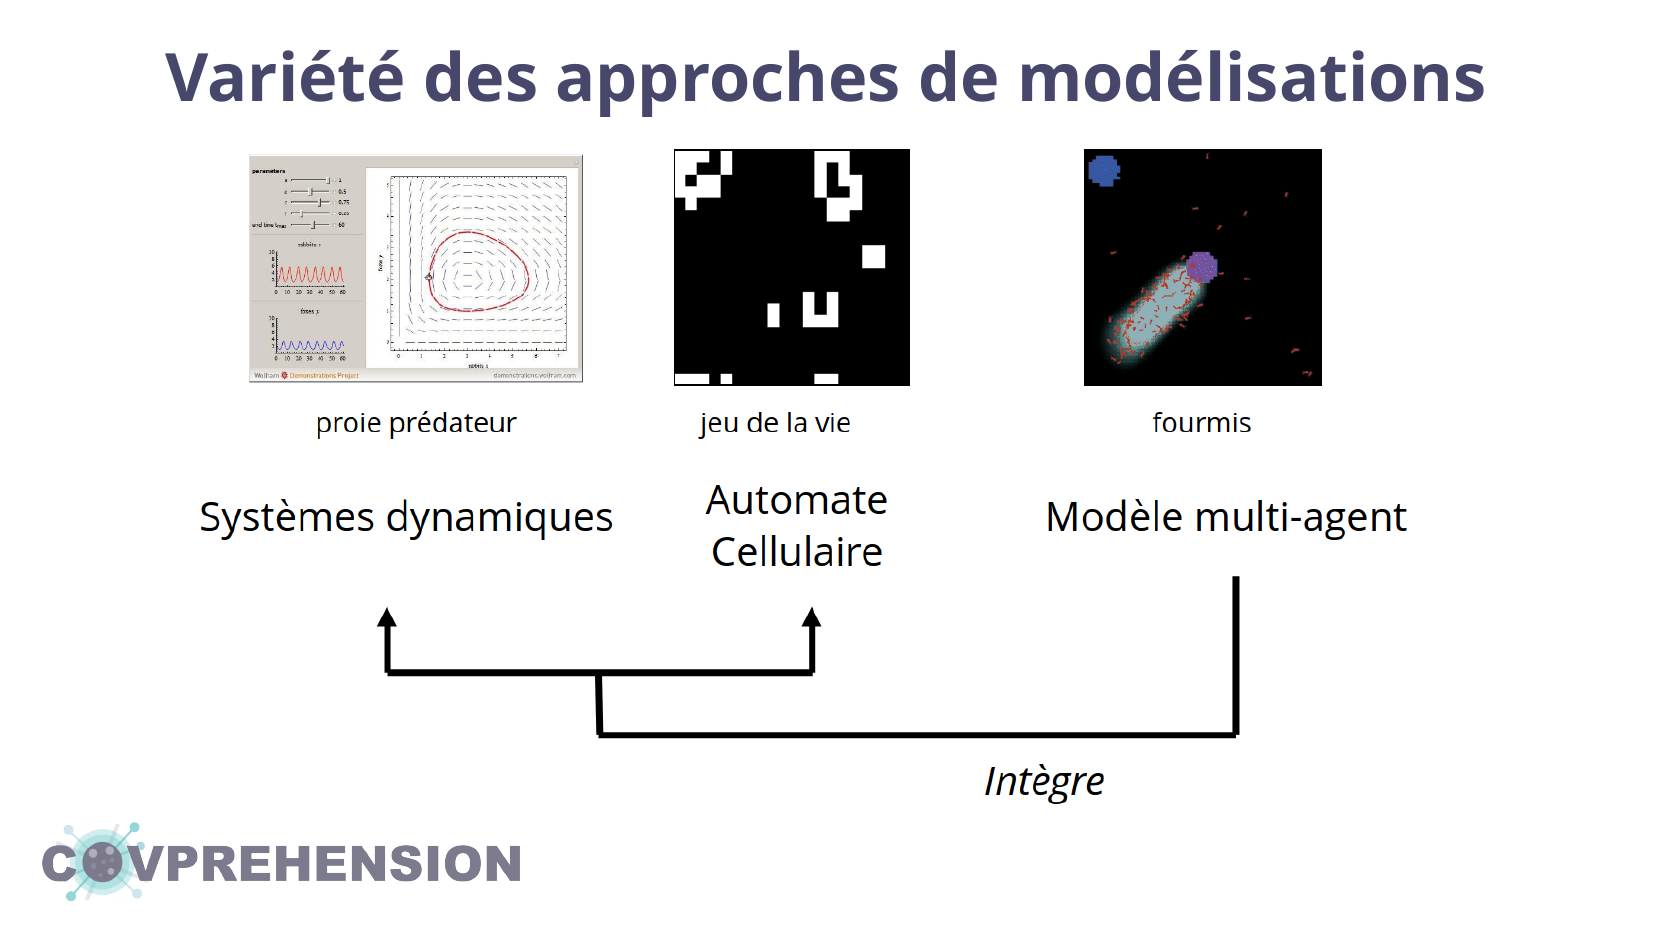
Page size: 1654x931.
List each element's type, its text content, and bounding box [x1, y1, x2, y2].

title Variété des approches de modélisations [0, 23, 1654, 129]
picture [200, 128, 1428, 819]
